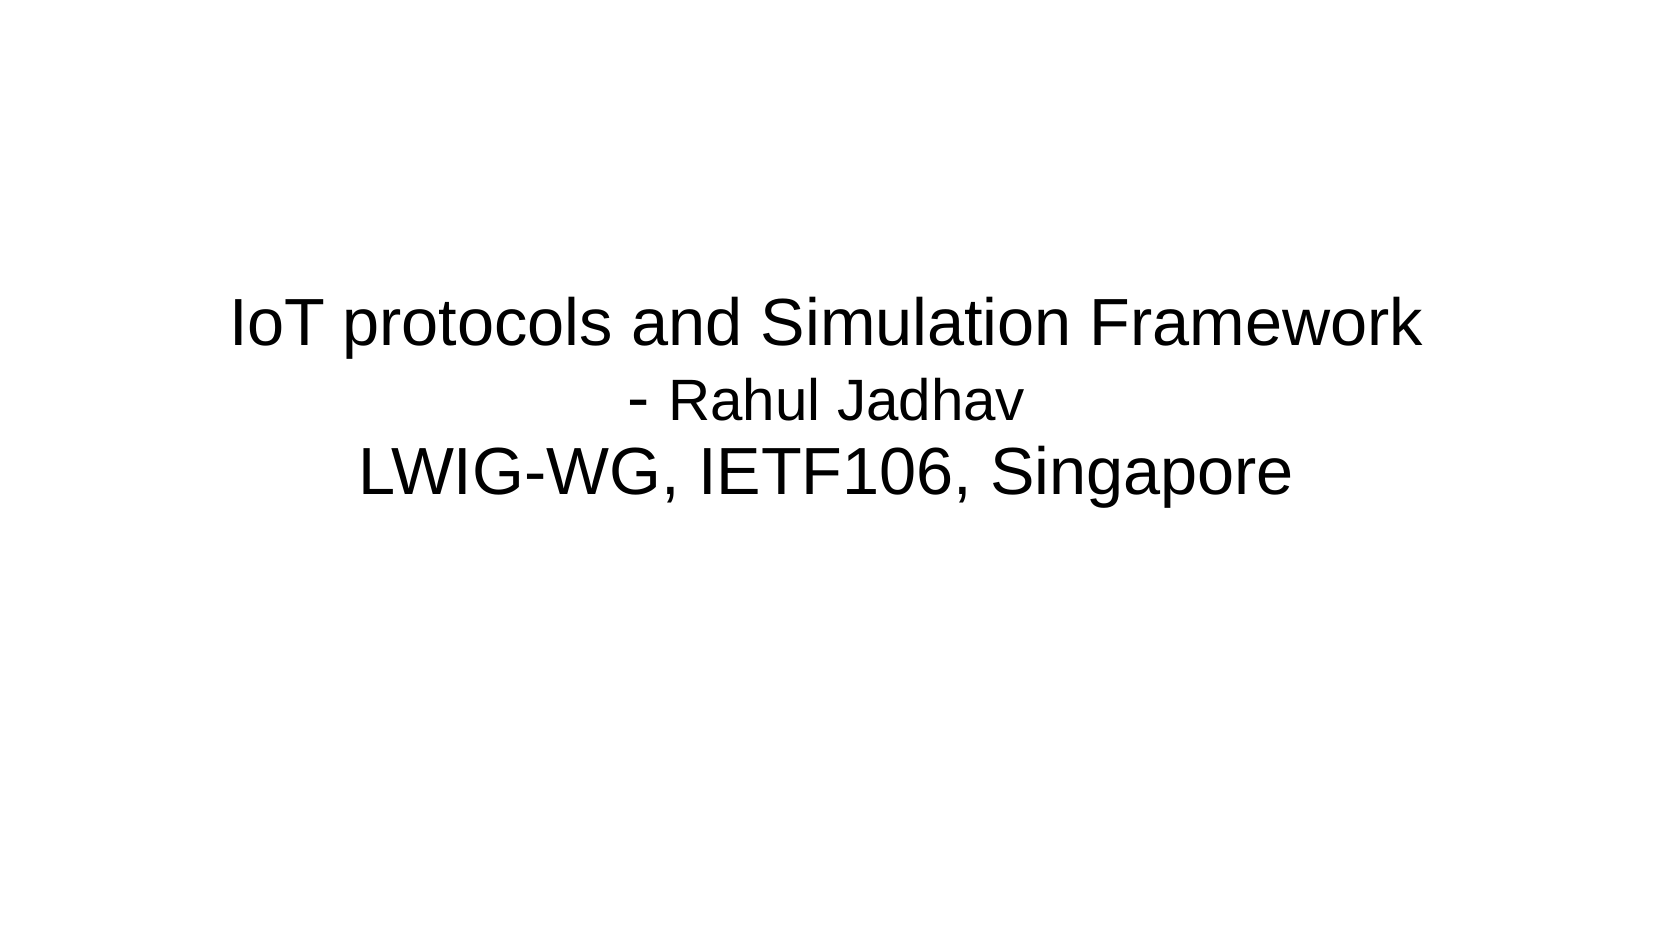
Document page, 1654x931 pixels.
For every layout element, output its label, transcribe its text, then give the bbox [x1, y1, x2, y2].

subtitle IoT protocols and Simulation Framework - Rahul Jadhav LWIG-WG, IETF106, Singapore [82, 37, 1571, 757]
